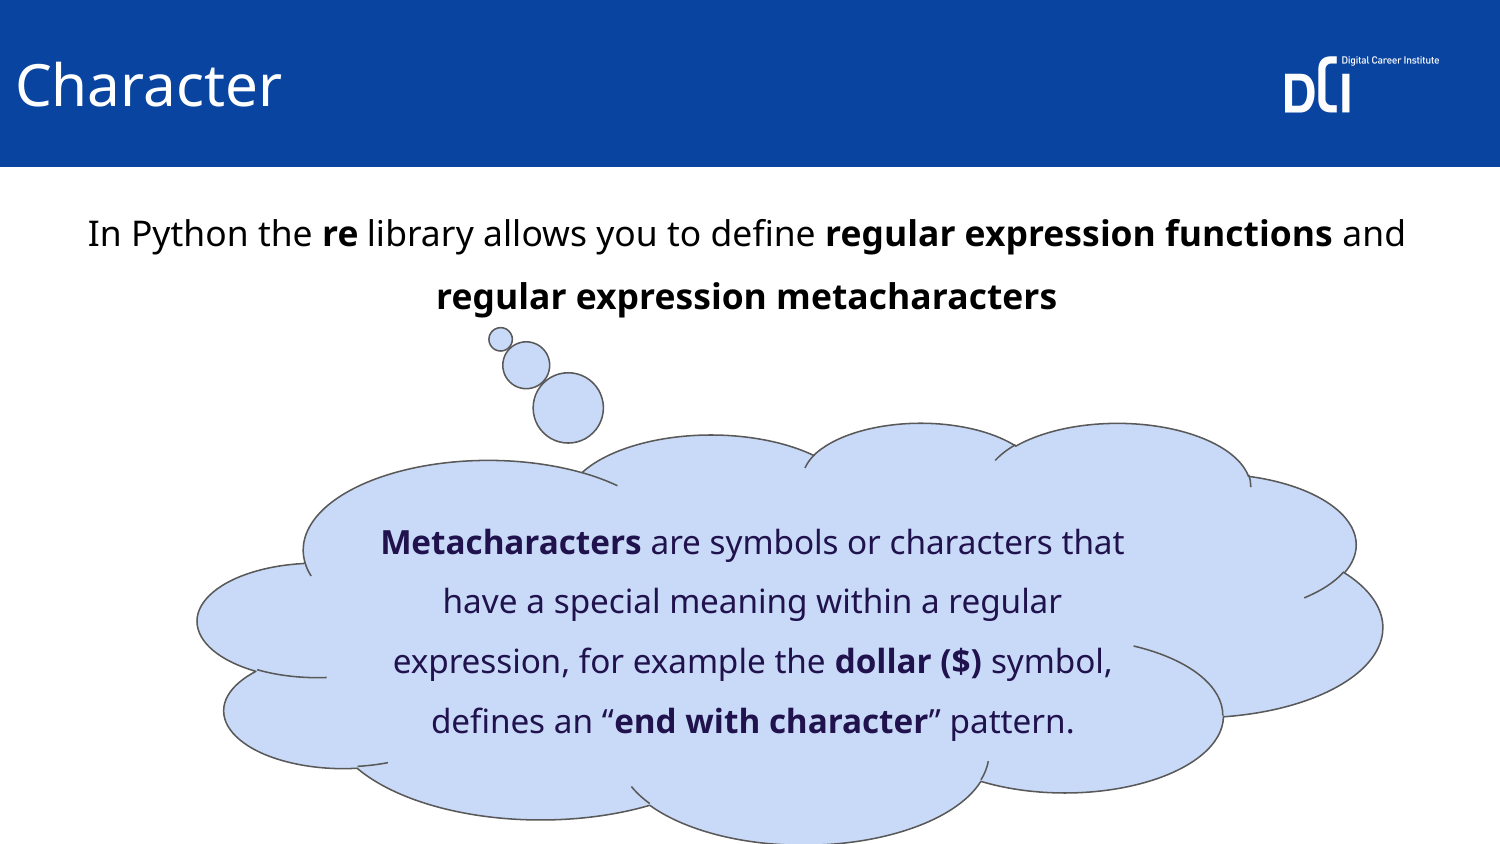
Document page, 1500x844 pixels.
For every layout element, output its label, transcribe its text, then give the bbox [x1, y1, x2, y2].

text_box Metacharacters are symbols or characters that have a special meaning within a regular expression, for example the dollar ($) symbol, defines an “end with character” pattern. [364, 485, 1142, 756]
text_box In Python the re library allows you to define regular expression functions and regular expression metacharacters [61, 184, 1433, 322]
text_box [197, 423, 1383, 844]
picture [1275, 44, 1445, 123]
title Character [0, 0, 1500, 167]
text_box [488, 327, 604, 444]
